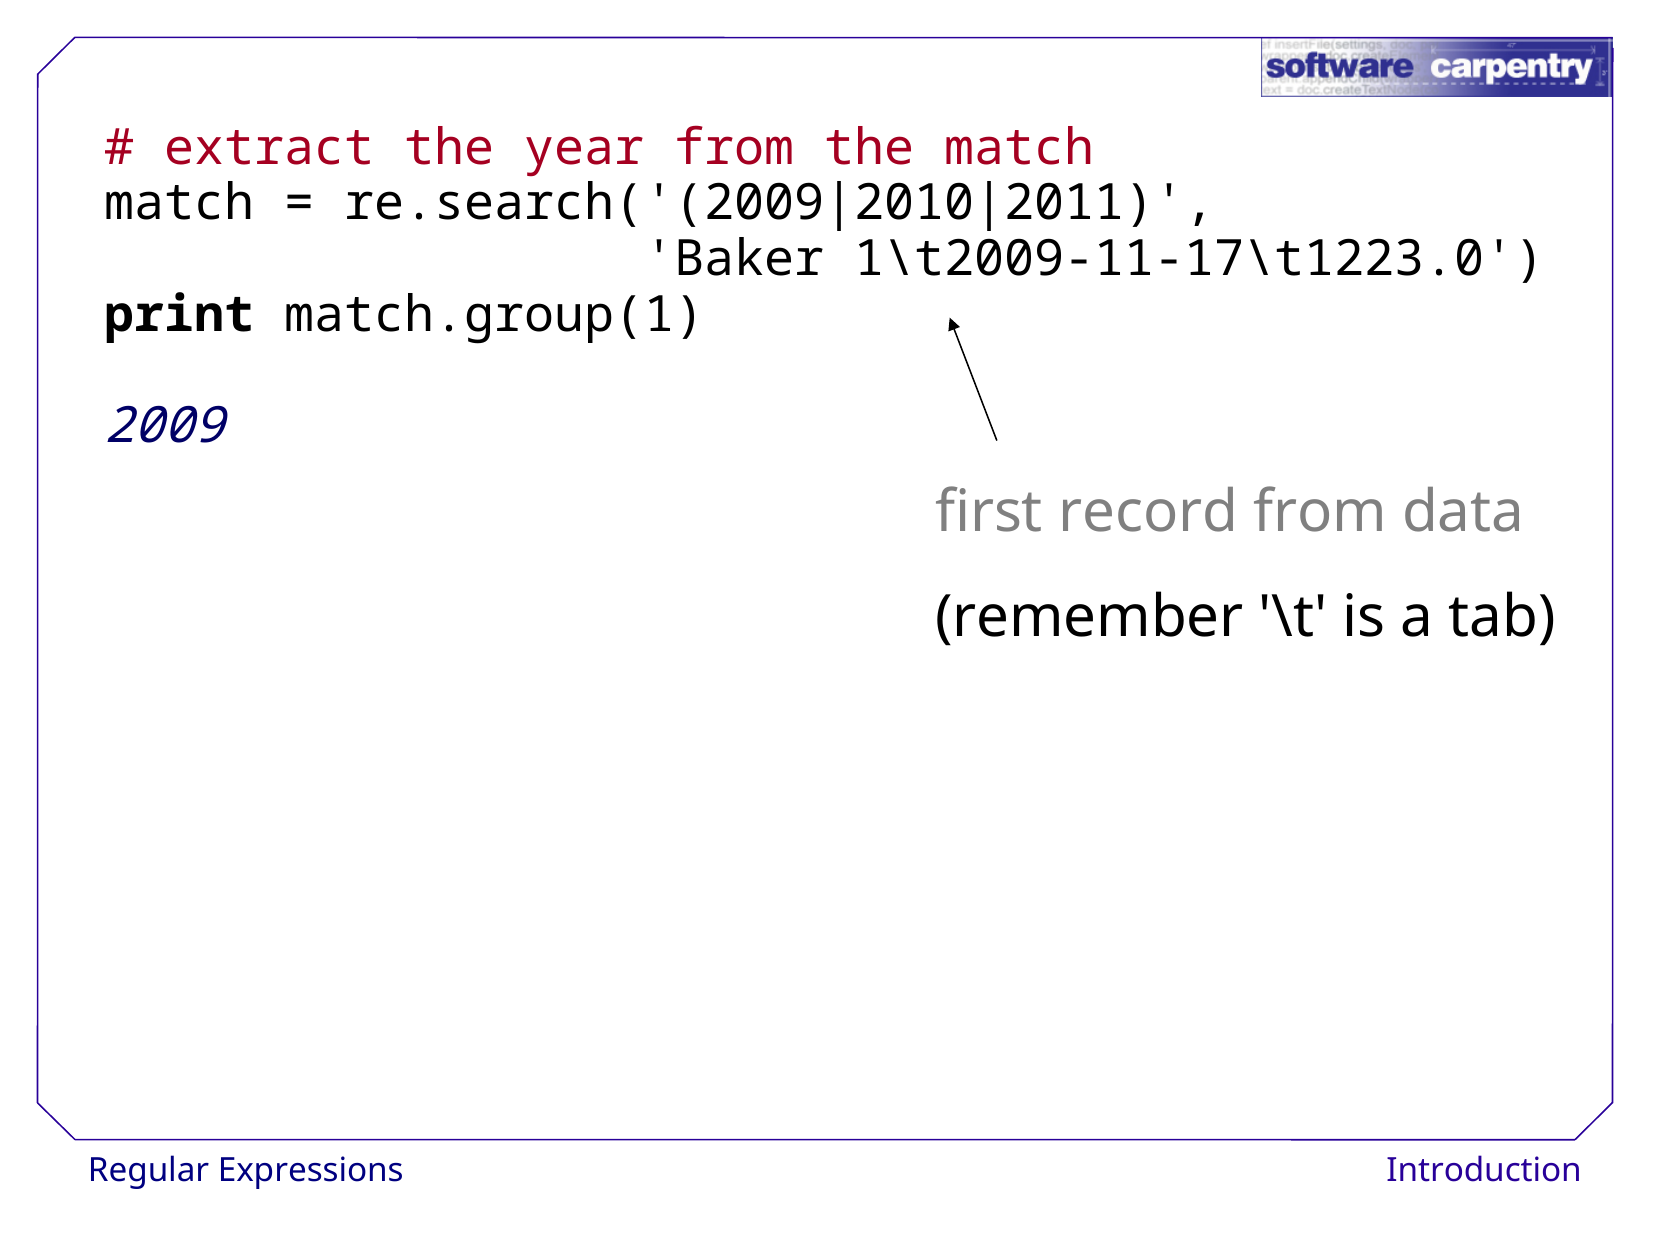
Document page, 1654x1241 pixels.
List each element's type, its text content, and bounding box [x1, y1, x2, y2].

text_box # extract the year from the match match = re.search('(2009|2010|2011)', 'Baker 1\t2009-11-17\t1223.0') print match.group(1) 2009 [89, 112, 1512, 999]
picture [1261, 39, 1613, 97]
text_box first record from data (remember '\t' is a tab) [920, 430, 1572, 657]
